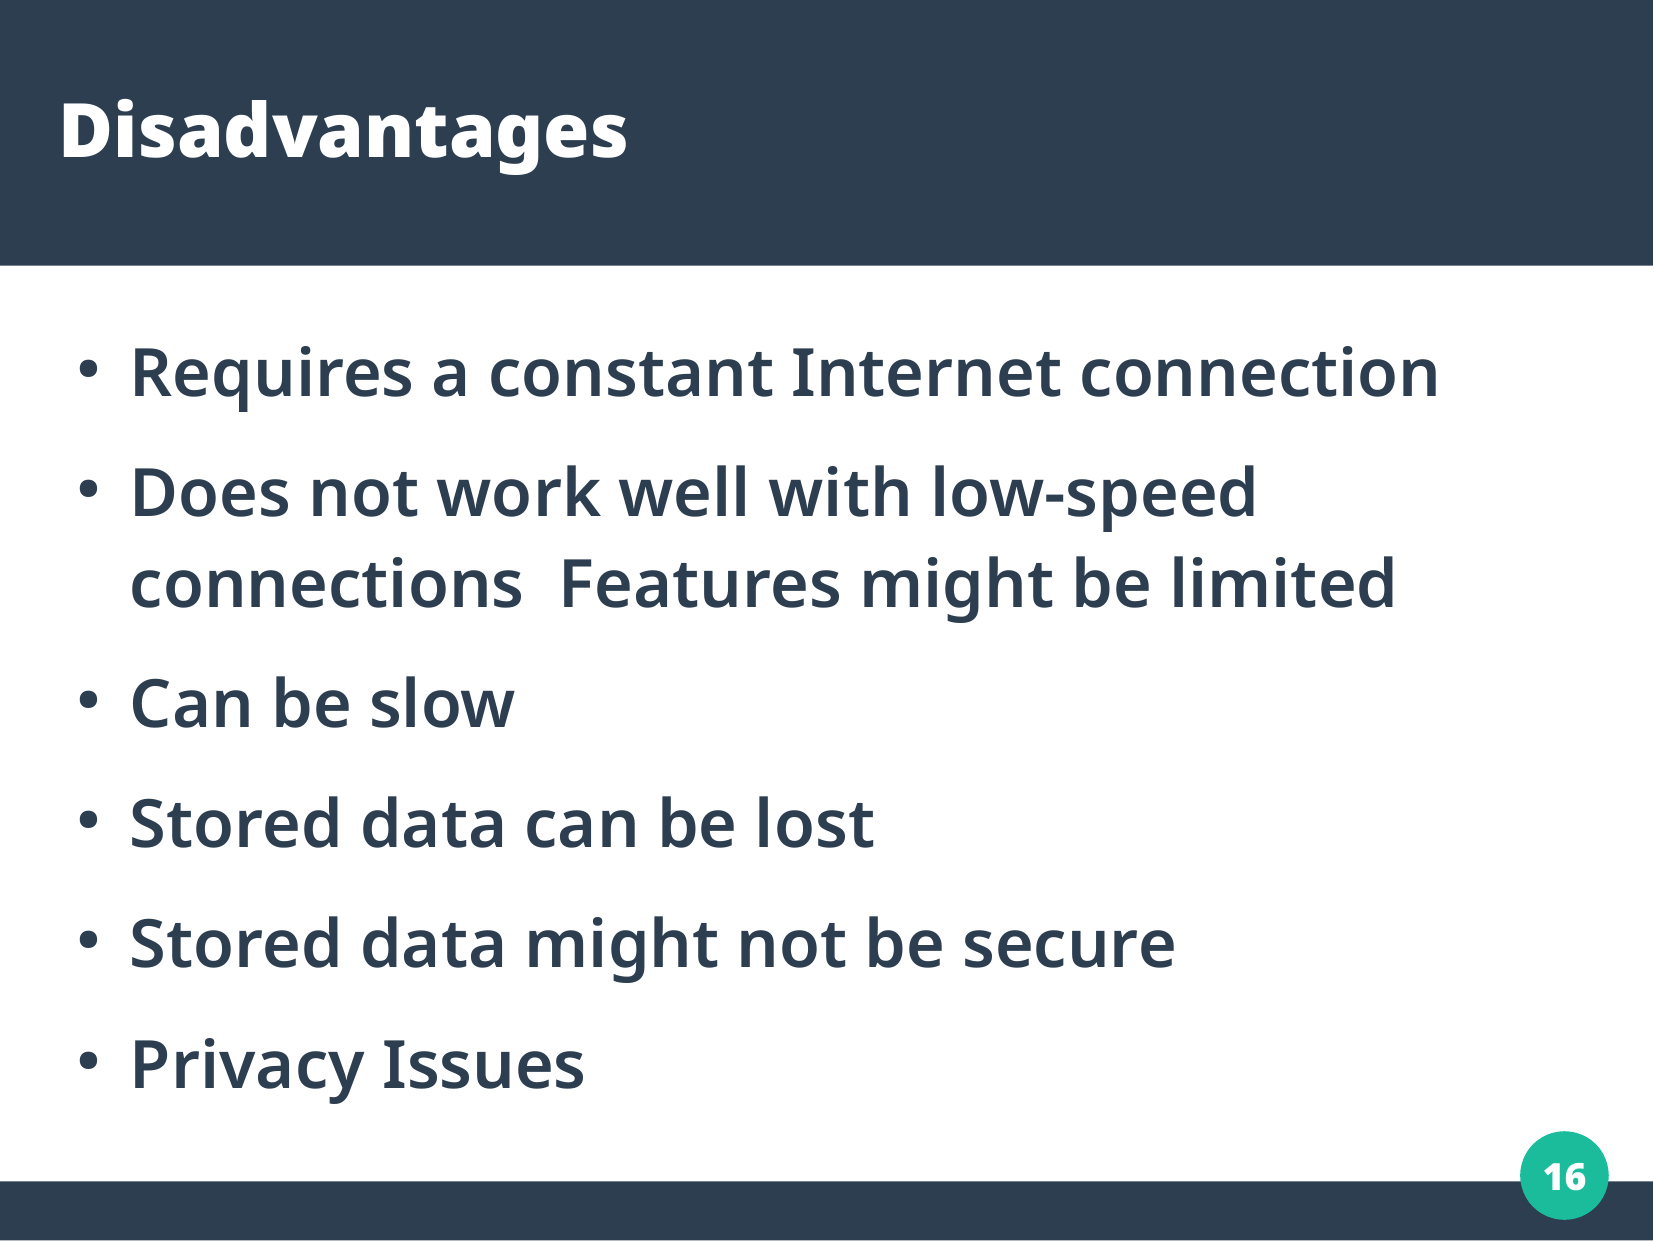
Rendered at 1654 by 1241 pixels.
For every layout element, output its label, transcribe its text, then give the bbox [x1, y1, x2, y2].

list Requires a constant Internet connection Does not work well with low-speed connections Features might be limited Can be slow Stored data can be lost Stored data might not be secure Privacy Issues [58, 324, 1594, 1152]
title Disadvantages [58, 49, 1594, 207]
